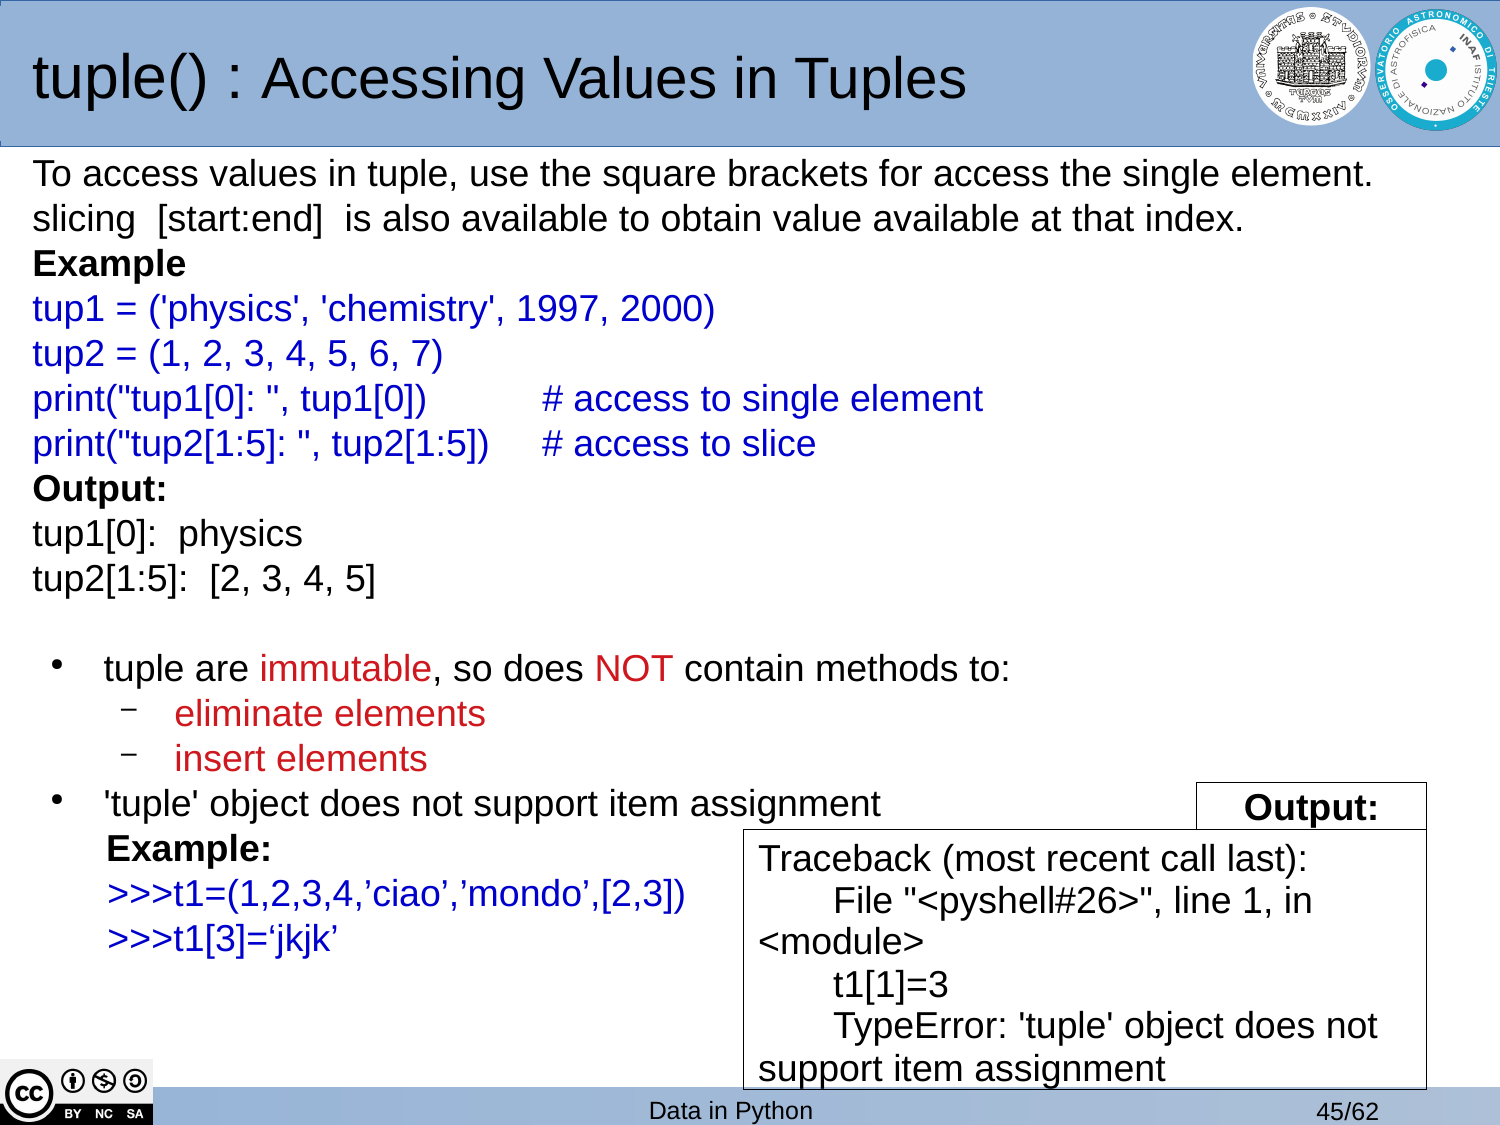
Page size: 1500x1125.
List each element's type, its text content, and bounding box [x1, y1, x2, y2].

picture [0, 1059, 153, 1125]
text_box Output: [1229, 778, 1475, 836]
list To access values in tuple, use the square brackets for access the single element. slicing [start:end] is also available to obtain value available at that index. Example tup1 = ('physics', 'chemistry', 1997, 2000) tup2 = (1, 2, 3, 4, 5, 6, 7) print("tup1[0]: ", tup1[0]) # access to single element print("tup2[1:5]: ", tup2[1:5]) # access to slice Output: tup1[0]: physics tup2[1:5]: [2, 3, 4, 5] tuple are immutable, so does NOT contain methods to: eliminate elements insert elements 'tuple' object does not support item assignment Example: >>>t1=(1,2,3,4,’ciao’,’mondo’,[2,3]) >>>t1[3]=‘jkjk’ [17, 140, 1495, 1053]
text_box [743, 782, 1427, 1090]
text_box tuple() : Accessing Values in Tuples [0, 5, 1253, 141]
picture [1253, 0, 1500, 156]
text_box Traceback (most recent call last): File "<pyshell#26>", line 1, in <module> t1[1]=3 TypeError: 'tuple' object does not support item assignment [743, 829, 1500, 1125]
